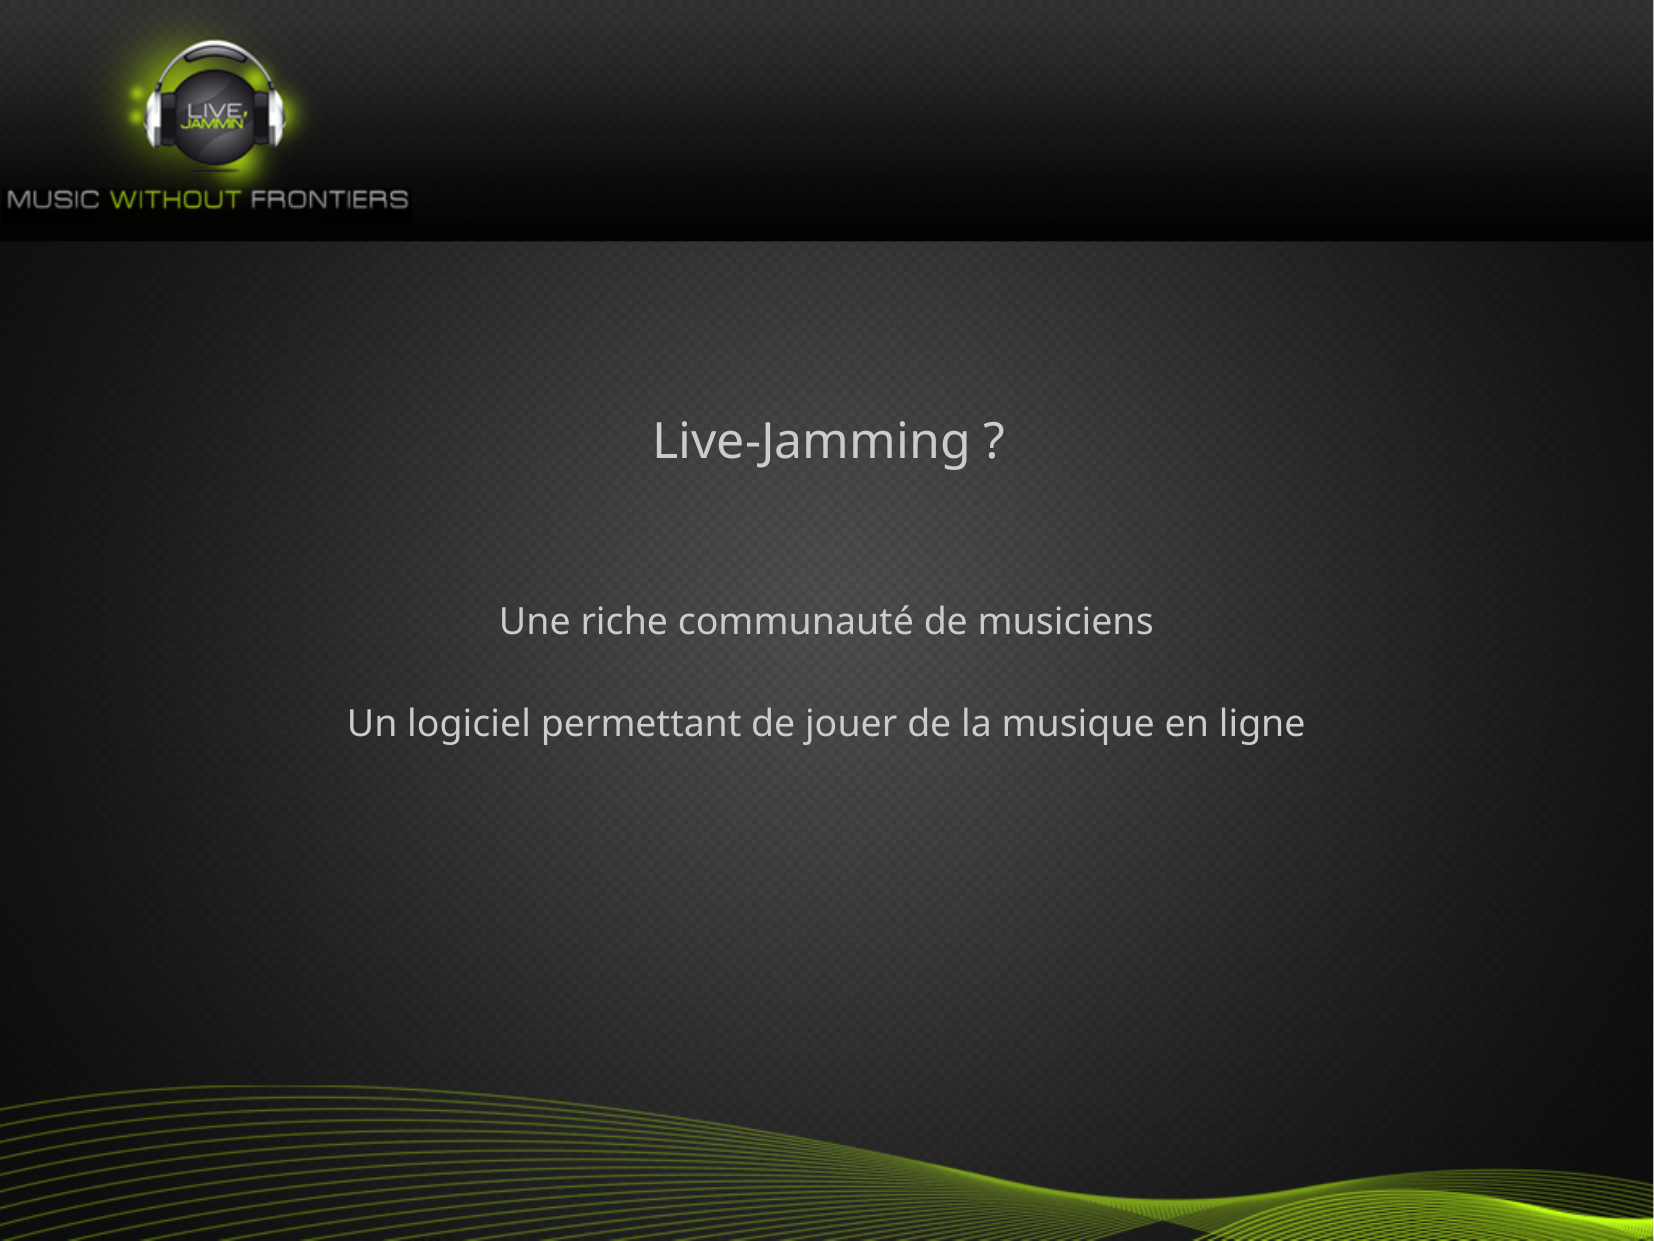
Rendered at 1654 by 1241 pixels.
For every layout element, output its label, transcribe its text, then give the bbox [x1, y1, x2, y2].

text_box Live-Jamming ? [637, 397, 1026, 488]
picture [0, 0, 1654, 1241]
